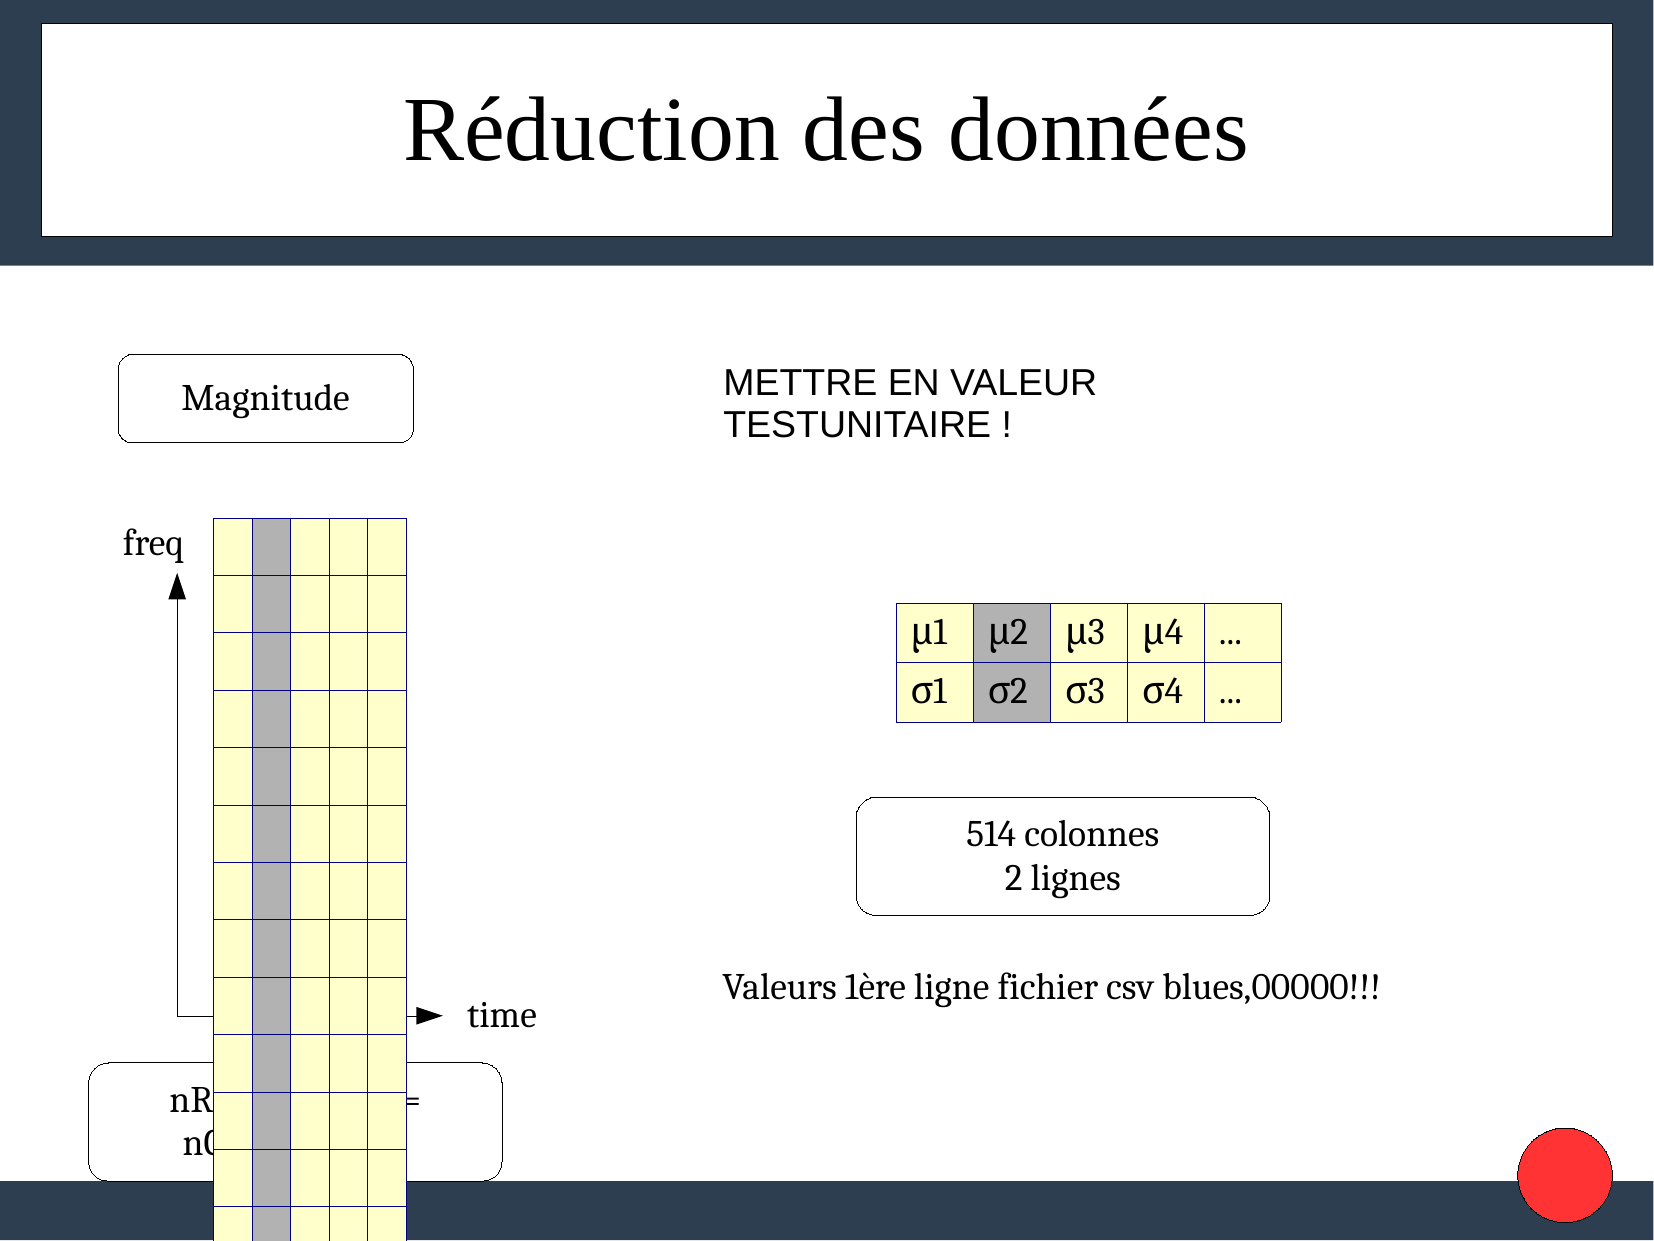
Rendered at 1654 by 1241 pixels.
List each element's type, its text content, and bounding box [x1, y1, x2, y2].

table_cell [253, 748, 290, 805]
table_cell [291, 1207, 329, 1241]
table_cell [368, 1150, 406, 1206]
table_cell [253, 1150, 290, 1206]
table_cell [330, 863, 367, 919]
table_cell [291, 691, 329, 747]
table_cell [253, 920, 290, 977]
text_box Réduction des données [41, 23, 1613, 237]
table_cell [330, 978, 367, 1034]
table_cell [368, 1035, 406, 1092]
table_cell σ3 [1051, 663, 1127, 722]
table_cell [368, 978, 406, 1034]
table_cell [214, 691, 252, 747]
text_box time [413, 986, 591, 1046]
text_box Magnitude [118, 354, 414, 443]
table_header ... [1205, 604, 1281, 662]
table_cell [253, 806, 290, 862]
table_cell [330, 748, 367, 805]
table_header [214, 519, 252, 575]
table_cell σ4 [1128, 663, 1204, 722]
table_cell [214, 576, 252, 632]
table_cell [368, 576, 406, 632]
table_header μ2 [974, 604, 1050, 662]
table_cell ... [1205, 663, 1281, 722]
table_cell [330, 691, 367, 747]
table_cell [368, 1093, 406, 1149]
table_cell [214, 920, 252, 977]
table_header μ3 [1051, 604, 1127, 662]
table_cell [253, 1093, 290, 1149]
table_header μ1 [897, 604, 973, 662]
table_cell [214, 1093, 252, 1149]
table_cell [291, 1150, 329, 1206]
text_box METTRE EN VALEUR TESTUNITAIRE ! [708, 354, 1388, 454]
table_cell [330, 1150, 367, 1206]
table_cell [253, 691, 290, 747]
table_cell [214, 633, 252, 690]
table_cell [291, 806, 329, 862]
text_box nRow = height = nCol = width = [88, 1062, 213, 1182]
table_cell [291, 1035, 329, 1092]
table_cell [368, 863, 406, 919]
table_cell [368, 748, 406, 805]
table_cell σ1 [897, 663, 973, 722]
table_cell [368, 1207, 406, 1241]
table_cell [291, 978, 329, 1034]
table_cell [368, 633, 406, 690]
table_cell [253, 978, 290, 1034]
text_box 514 colonnes 2 lignes [856, 797, 1270, 916]
table_cell [291, 576, 329, 632]
table_cell [330, 1093, 367, 1149]
table_cell [330, 1207, 367, 1241]
table_cell [291, 863, 329, 919]
table_cell [330, 920, 367, 977]
table_header [330, 519, 367, 575]
table_cell [214, 1207, 252, 1241]
table_cell [214, 806, 252, 862]
table_cell [291, 920, 329, 977]
table_cell [253, 1207, 290, 1241]
table_cell [214, 978, 252, 1034]
table_cell [214, 1150, 252, 1206]
table_cell [368, 806, 406, 862]
table_cell [330, 633, 367, 690]
table_cell [330, 1035, 367, 1092]
table_cell [330, 576, 367, 632]
table_cell σ2 [974, 663, 1050, 722]
table_header [253, 519, 290, 575]
table_cell [291, 1093, 329, 1149]
table_header [291, 519, 329, 575]
table_cell [253, 633, 290, 690]
table_cell [253, 863, 290, 919]
table_cell [214, 748, 252, 805]
table_cell [368, 920, 406, 977]
table_cell [291, 633, 329, 690]
table_cell [214, 863, 252, 919]
table_cell [253, 576, 290, 632]
table_cell [368, 691, 406, 747]
table_cell [214, 1035, 252, 1092]
table_cell [291, 748, 329, 805]
table_header μ4 [1128, 604, 1204, 662]
text_box Valeurs 1ère ligne fichier csv blues,00000!!! [653, 958, 1451, 1106]
table_cell [253, 1035, 290, 1092]
text_box freq [64, 514, 243, 573]
text_box [1517, 1128, 1613, 1223]
table_cell [330, 806, 367, 862]
table_header [368, 519, 406, 575]
text_box nRow = height = nCol = width = [407, 1062, 503, 1182]
